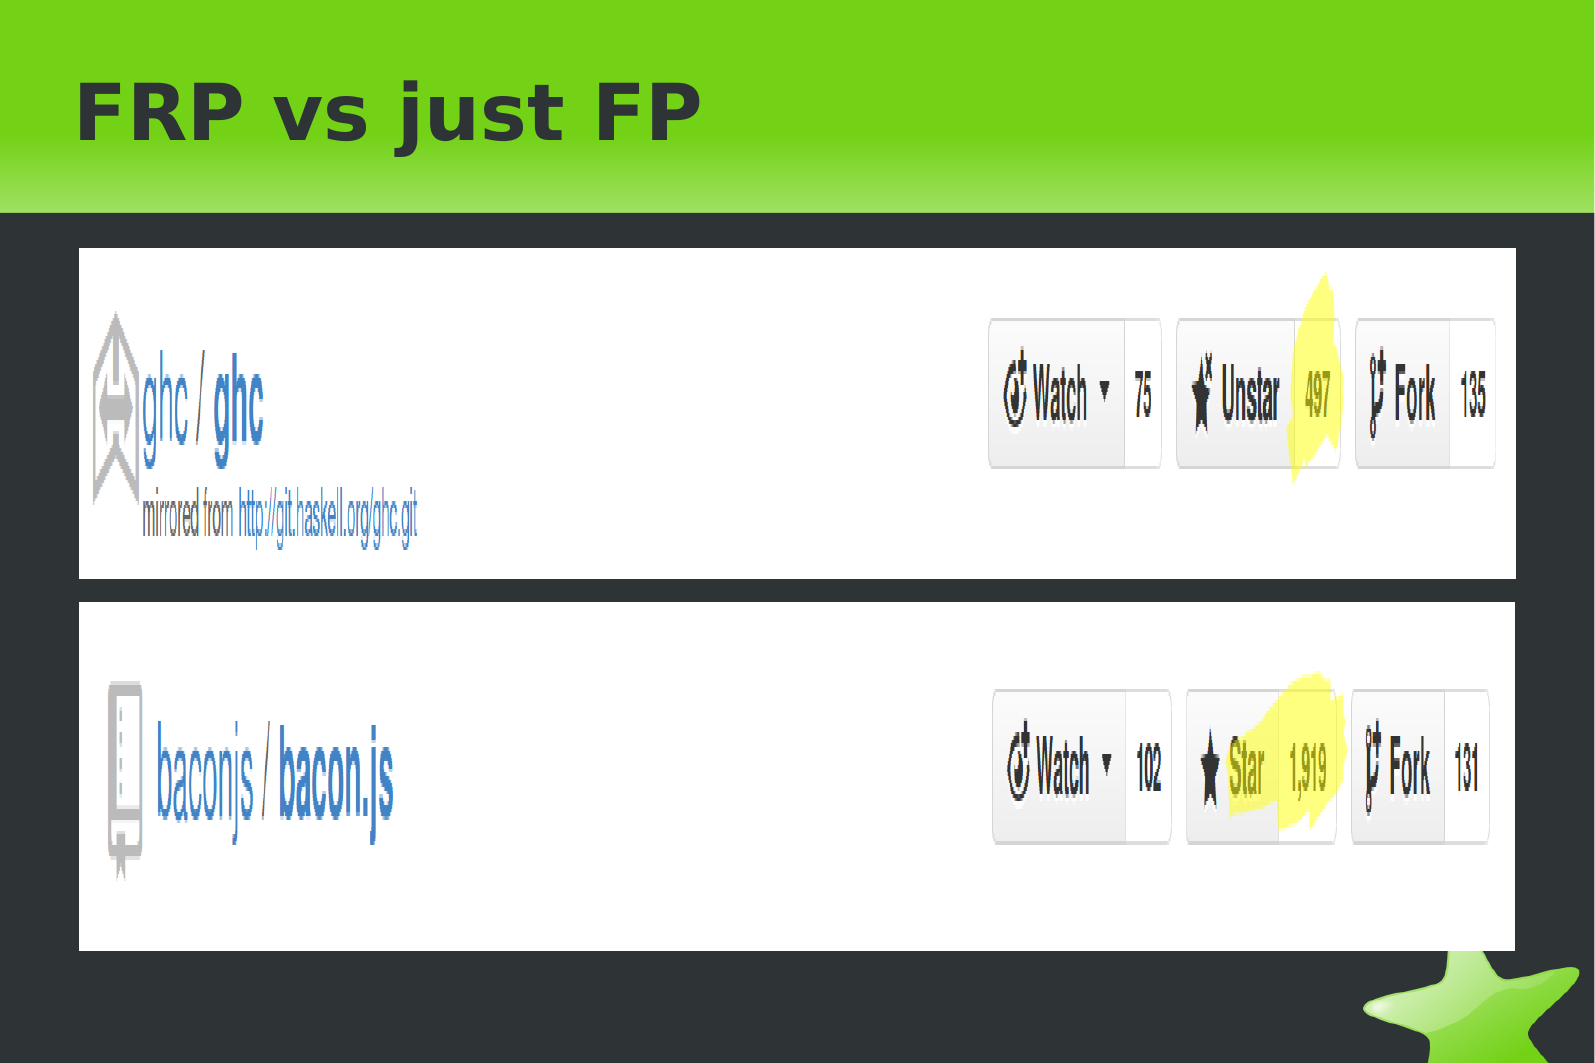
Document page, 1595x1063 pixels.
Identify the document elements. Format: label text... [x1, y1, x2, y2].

picture [0, 0, 1595, 1063]
title FRP vs just FP [74, 25, 1510, 203]
